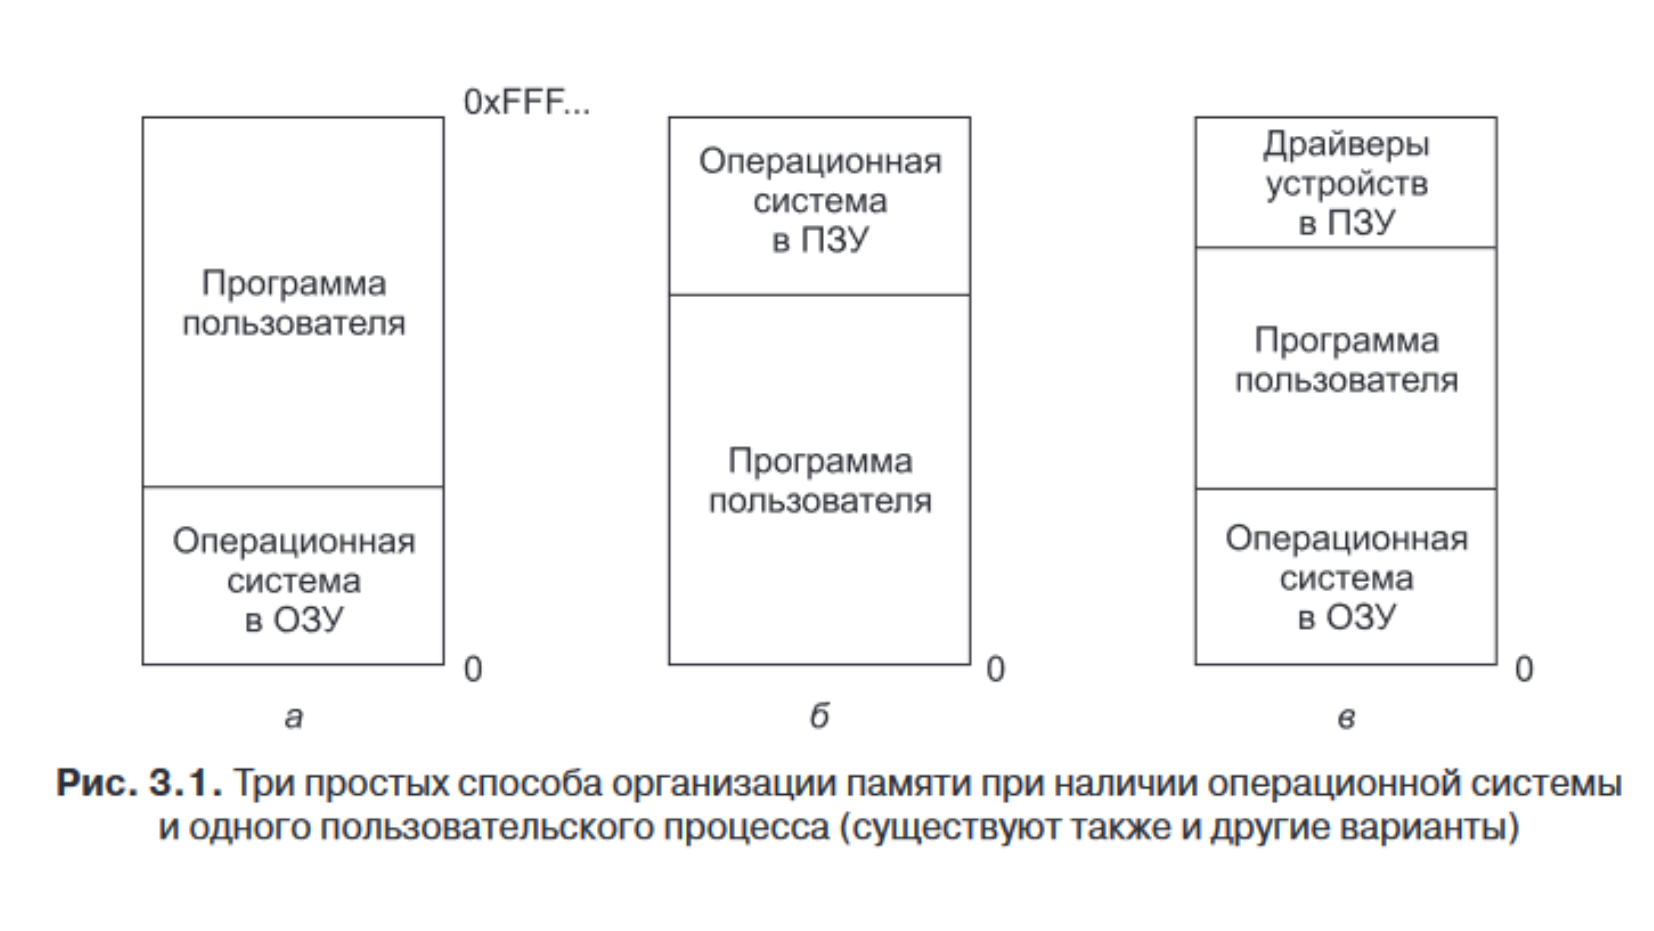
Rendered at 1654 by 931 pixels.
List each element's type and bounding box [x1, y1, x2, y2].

picture [1, 53, 1654, 851]
